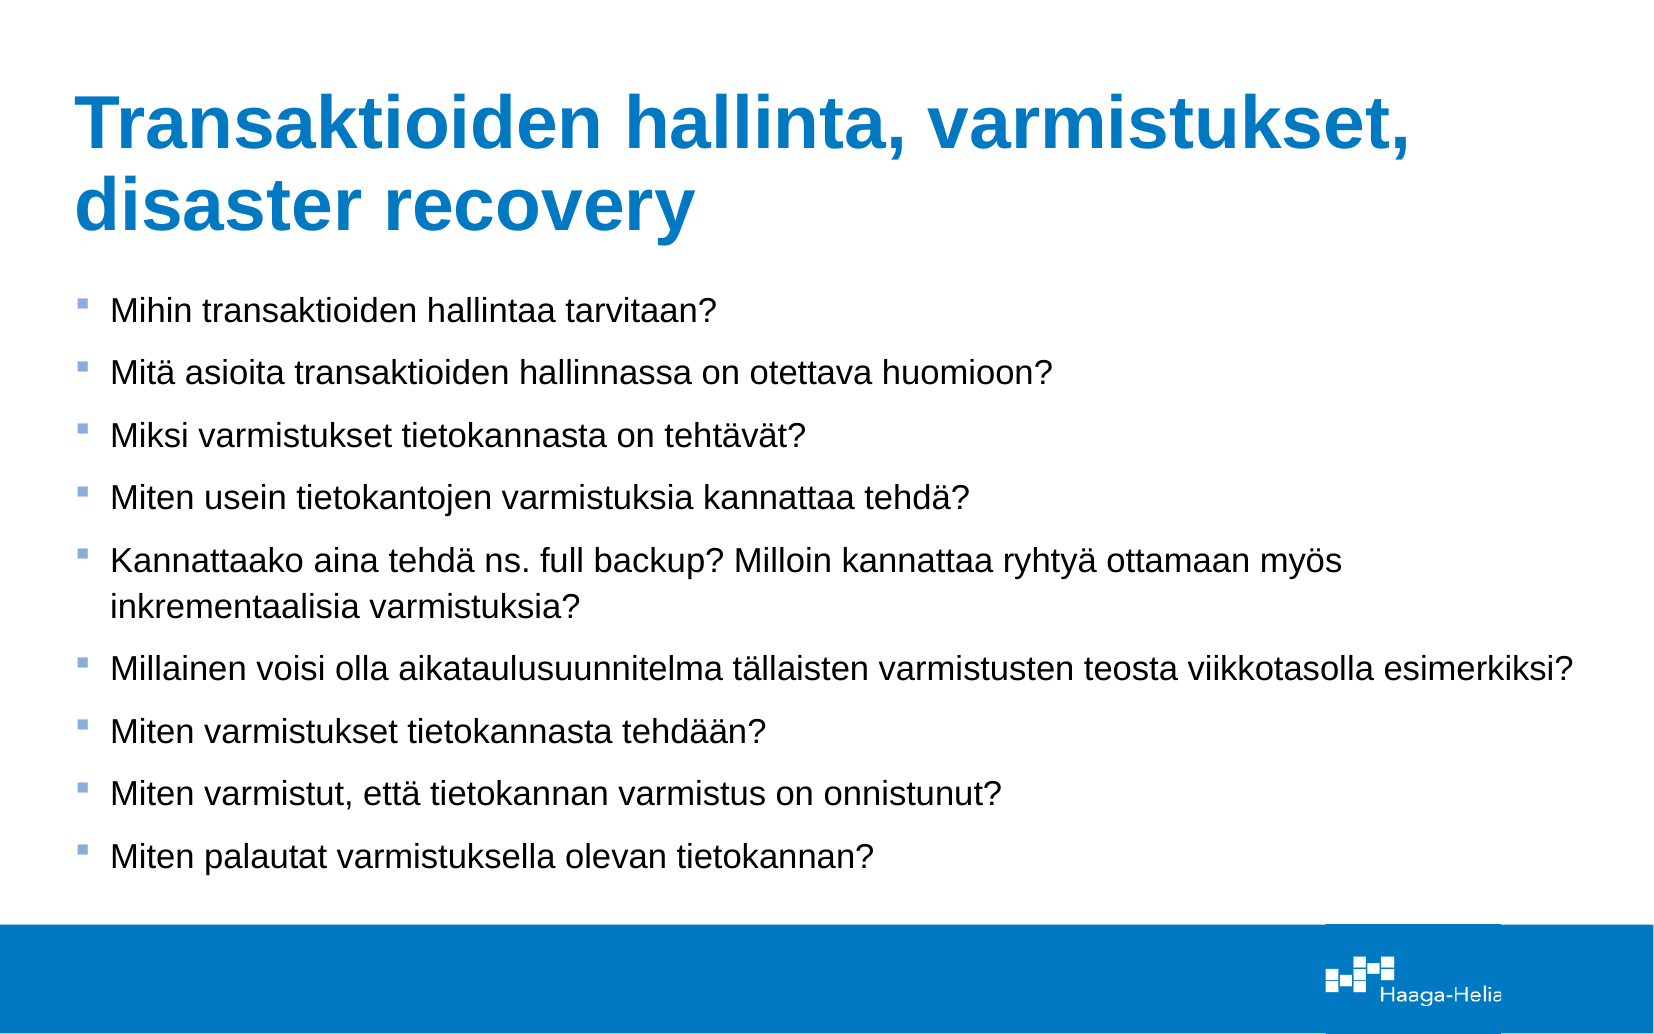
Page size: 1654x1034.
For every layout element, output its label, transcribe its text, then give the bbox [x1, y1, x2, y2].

list Mihin transaktioiden hallintaa tarvitaan? Mitä asioita transaktioiden hallinnassa on otettava huomioon? Miksi varmistukset tietokannasta on tehtävät? Miten usein tietokantojen varmistuksia kannattaa tehdä? Kannattaako aina tehdä ns. full backup? Milloin kannattaa ryhtyä ottamaan myös inkrementaalisia varmistuksia? Millainen voisi olla aikataulusuunnitelma tällaisten varmistusten teosta viikkotasolla esimerkiksi? Miten varmistukset tietokannasta tehdään? Miten varmistut, että tietokannan varmistus on onnistunut? Miten palautat varmistuksella olevan tietokannan? [74, 283, 1584, 910]
title Transaktioiden hallinta, varmistukset, disaster recovery [74, 82, 1584, 268]
picture [1325, 924, 1502, 1034]
